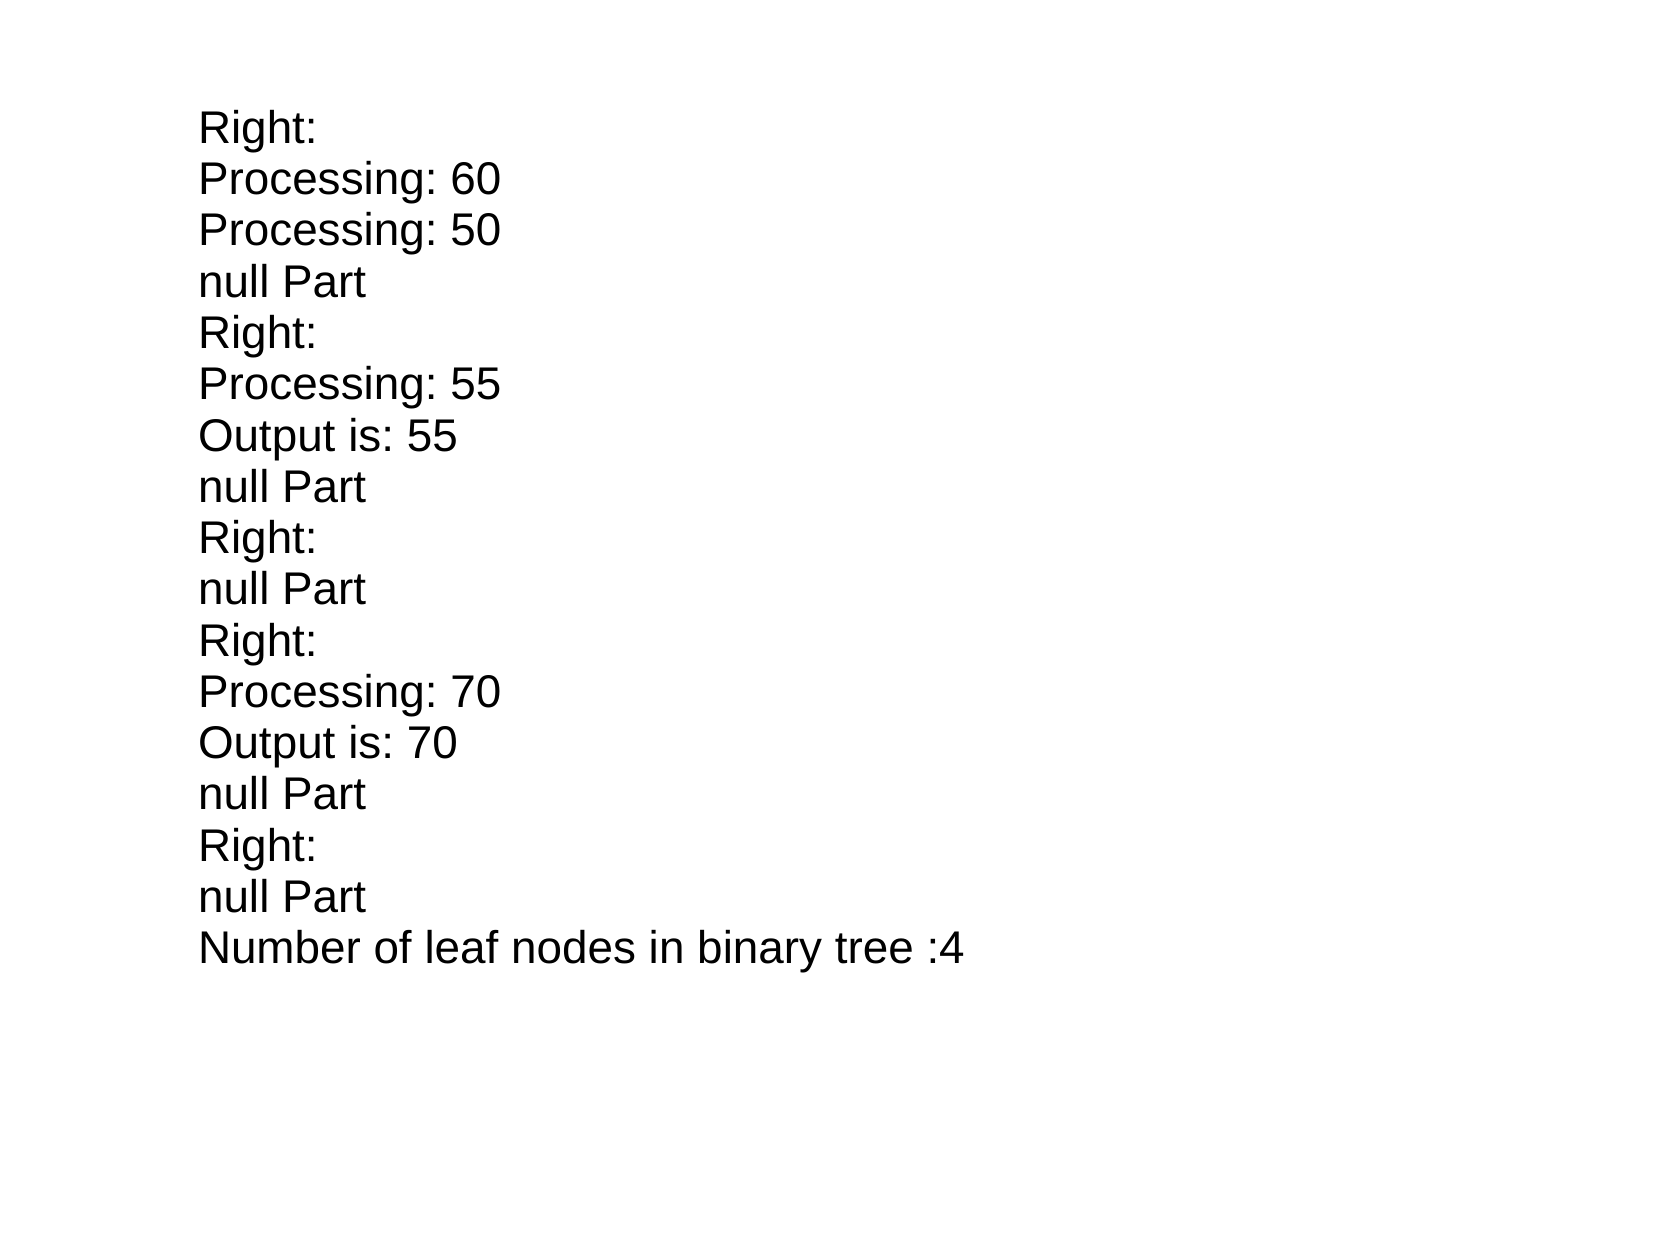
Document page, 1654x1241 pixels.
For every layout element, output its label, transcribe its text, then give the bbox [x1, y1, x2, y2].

text_box Right: Processing: 60 Processing: 50 null Part Right: Processing: 55 Output is: 55 null Part Right: null Part Right: Processing: 70 Output is: 70 null Part Right: null Part Number of leaf nodes in binary tree :4 [183, 94, 981, 981]
